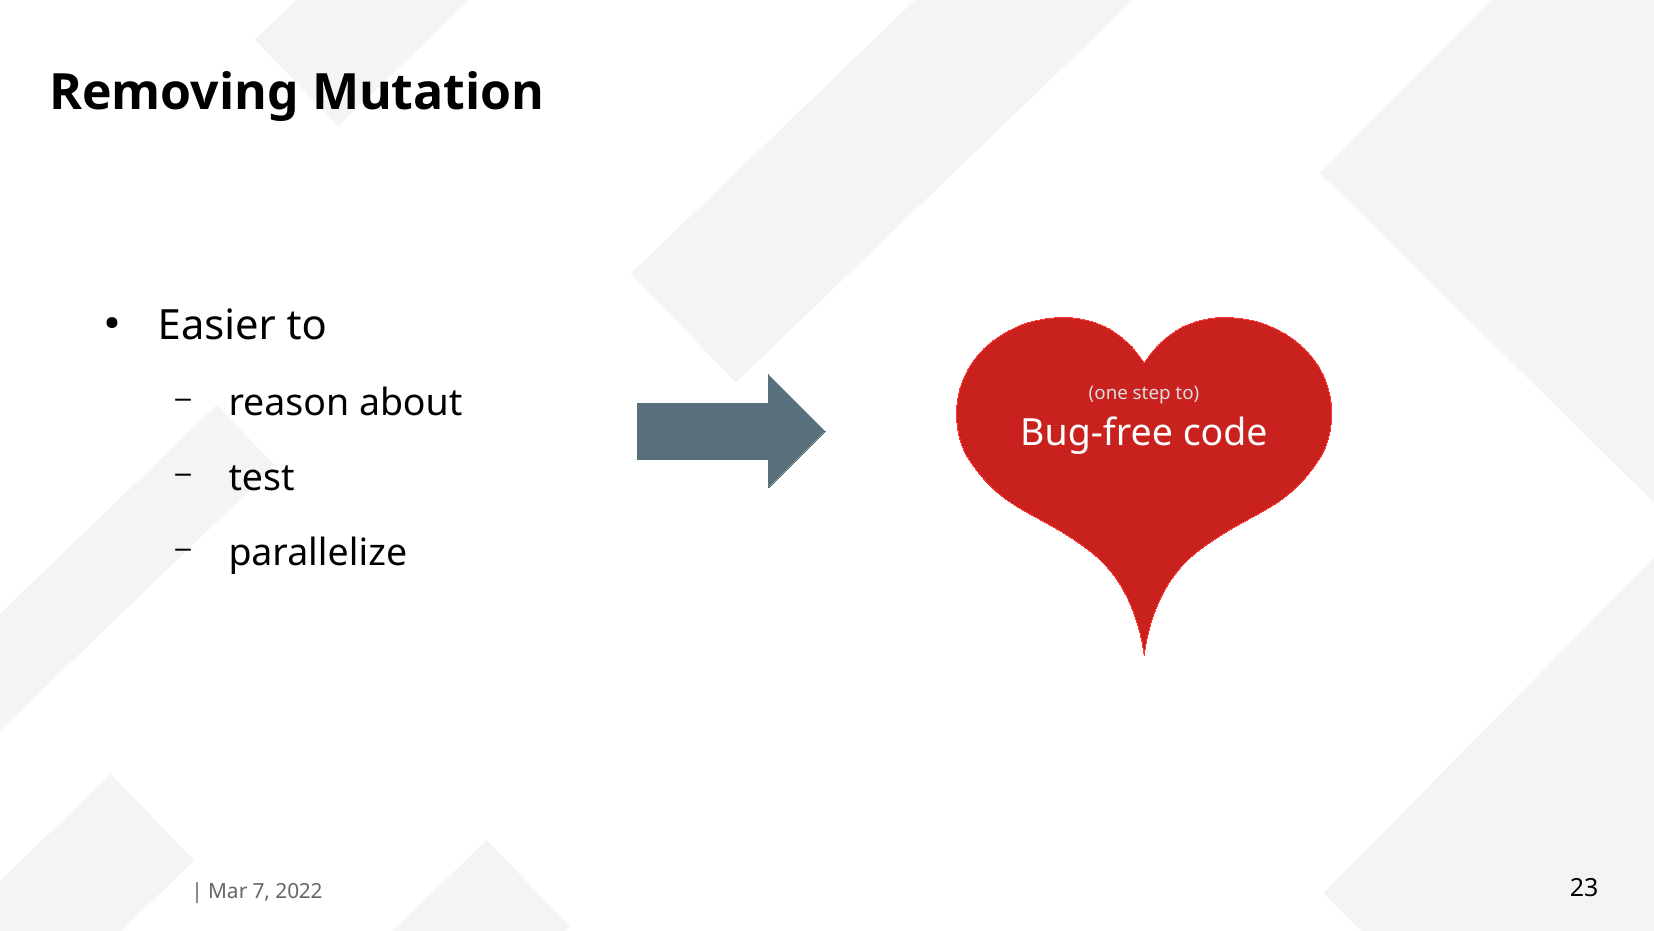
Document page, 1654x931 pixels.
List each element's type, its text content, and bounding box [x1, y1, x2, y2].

text_box (one step to) Bug-free code [956, 317, 1332, 656]
list Easier to reason about test parallelize [86, 295, 526, 835]
text_box [637, 374, 826, 488]
title Removing Mutation [49, 30, 1538, 151]
